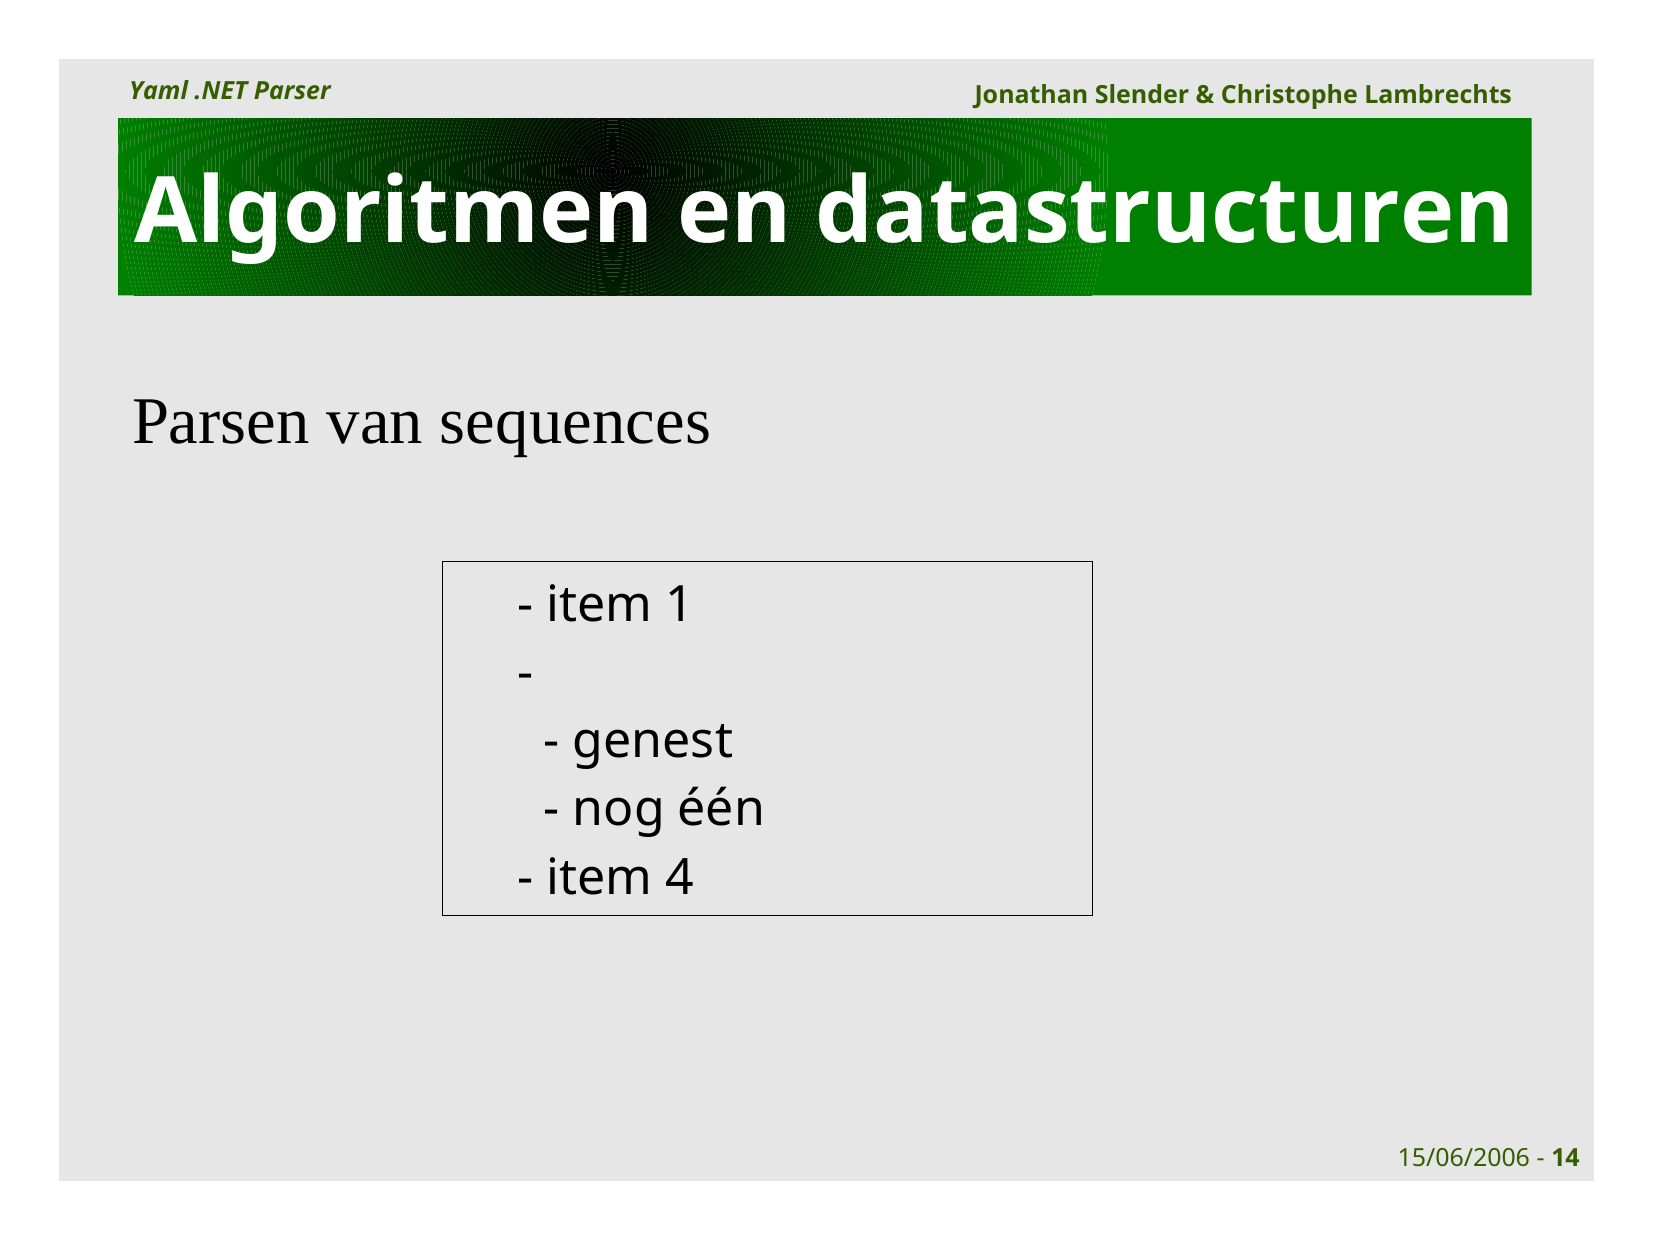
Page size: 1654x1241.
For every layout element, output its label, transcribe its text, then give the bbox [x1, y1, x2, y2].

list Parsen van sequences [114, 383, 1528, 1093]
title Algoritmen en datastructuren [118, 118, 1532, 296]
title - item 1 - - genest - nog één - item 4 [442, 561, 1093, 916]
